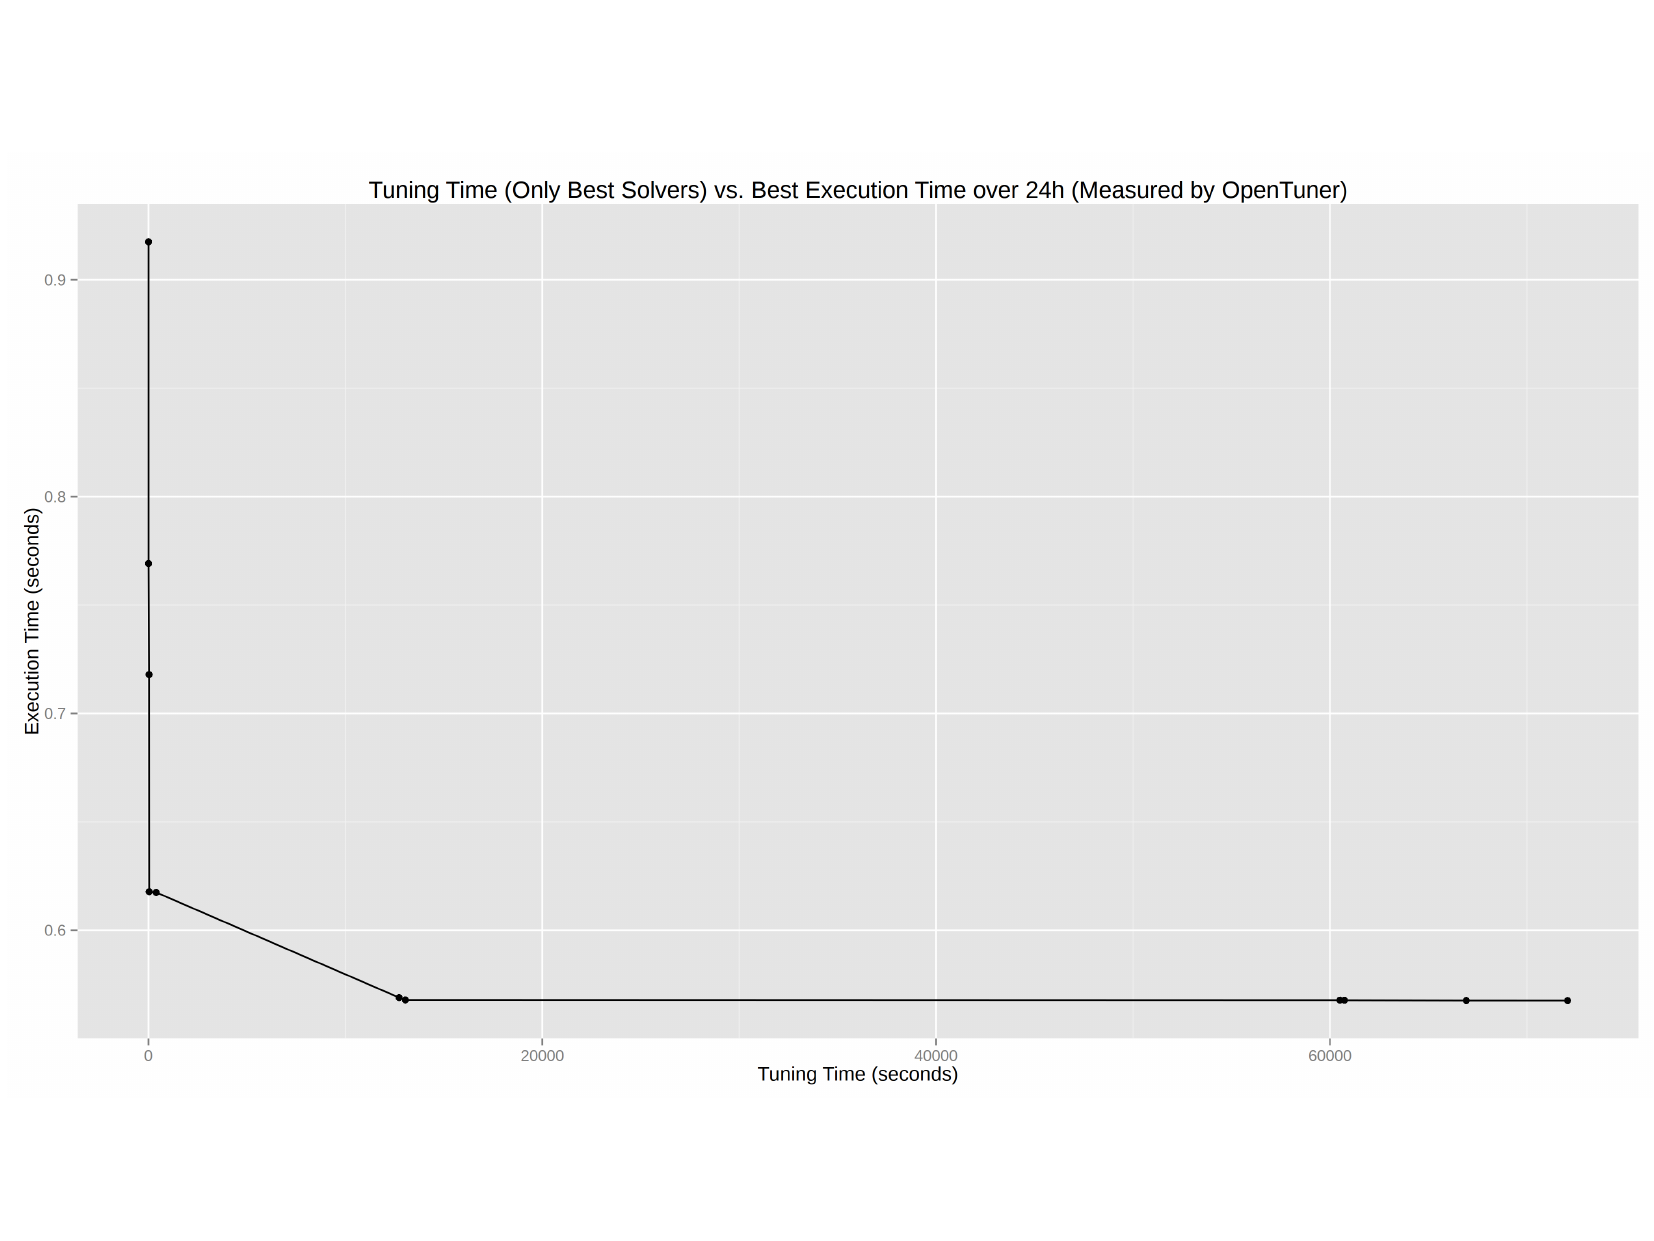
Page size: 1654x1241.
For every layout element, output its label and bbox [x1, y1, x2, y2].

picture [7, 152, 1654, 1098]
